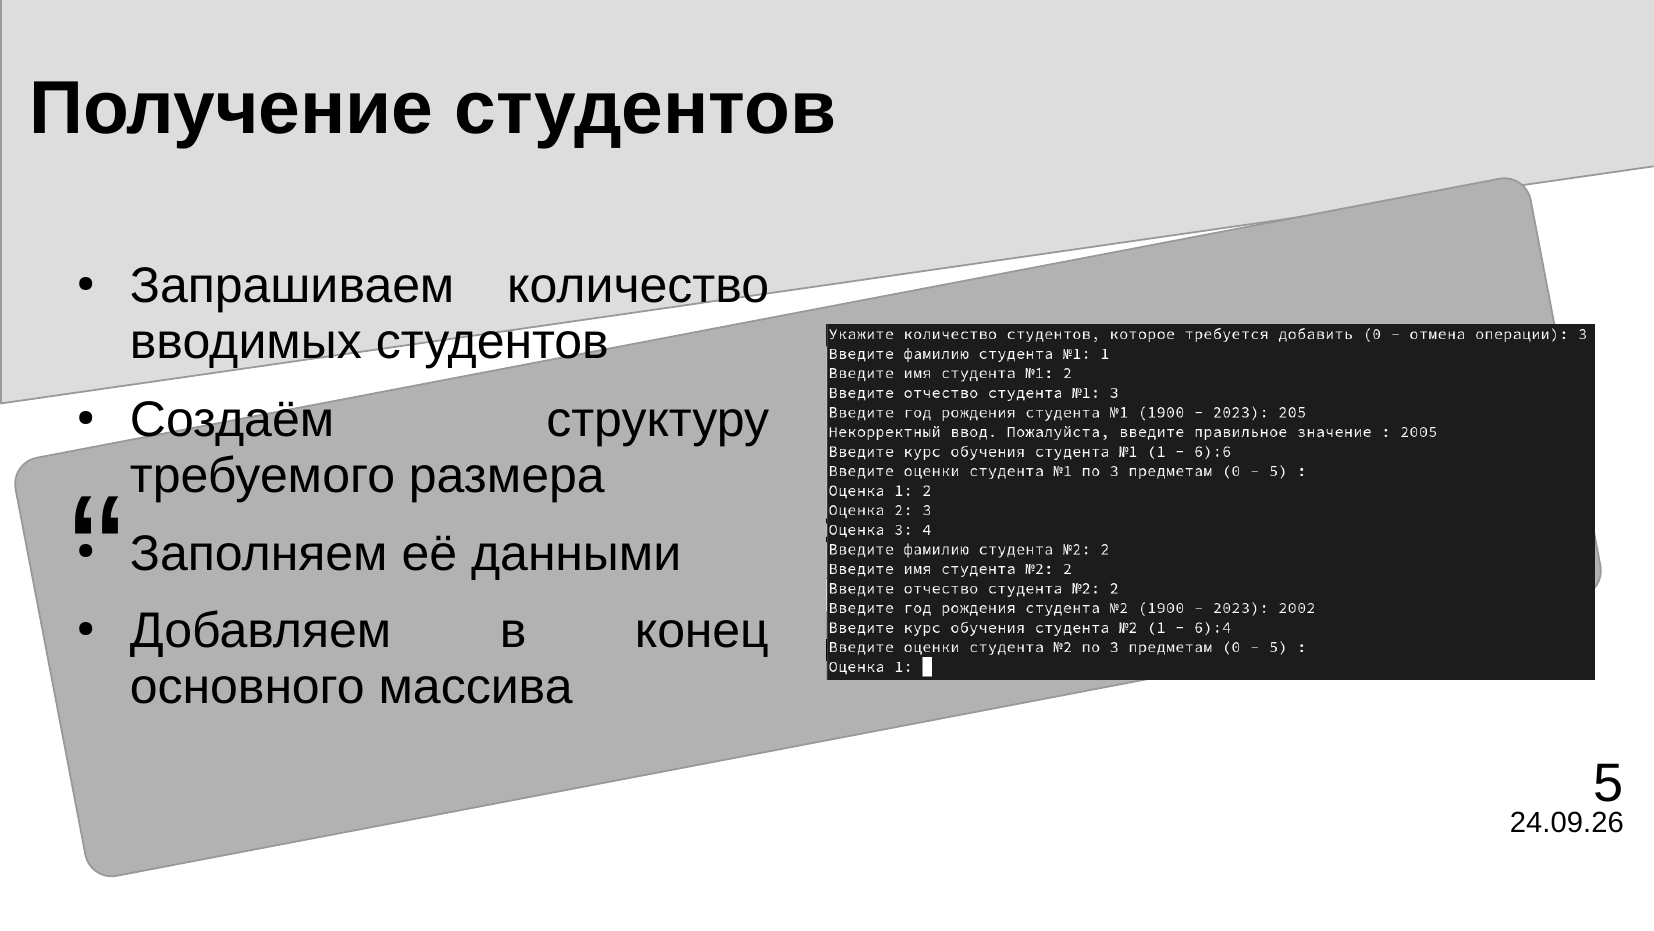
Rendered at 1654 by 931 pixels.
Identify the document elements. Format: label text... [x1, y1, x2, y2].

picture [826, 324, 1595, 680]
list Запрашиваем количество вводимых студентов Создаём структуру требуемого размера Заполняем её данными Добавляем в конец основного массива [59, 257, 770, 798]
title Получение студентов [29, 29, 1506, 187]
